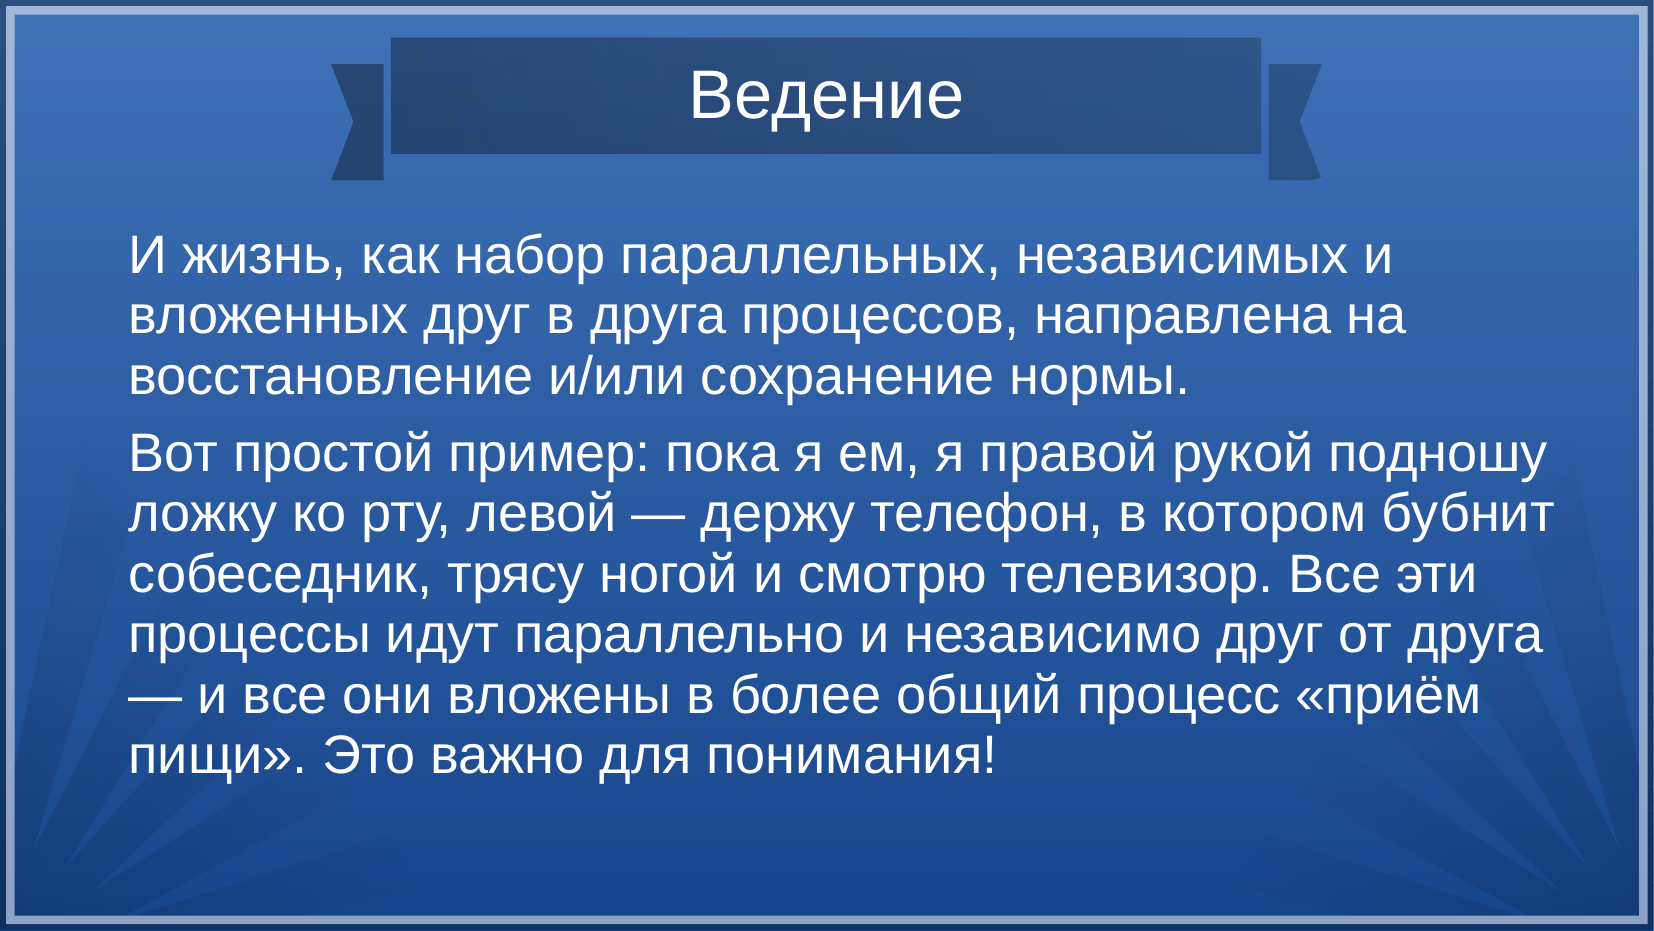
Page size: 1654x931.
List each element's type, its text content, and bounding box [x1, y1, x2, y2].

title Ведение [389, 35, 1264, 154]
list И жизнь, как набор параллельных, независимых и вложенных друг в друга процессов, направлена на восстановление и/или сохранение нормы. Вот простой пример: пока я ем, я правой рукой подношу ложку ко рту, левой — держу телефон, в котором бубнит собеседник, трясу ногой и смотрю телевизор. Все эти процессы идут параллельно и независимо друг от друга — и все они вложены в более общий процесс «приём пищи». Это важно для понимания! [82, 224, 1571, 848]
